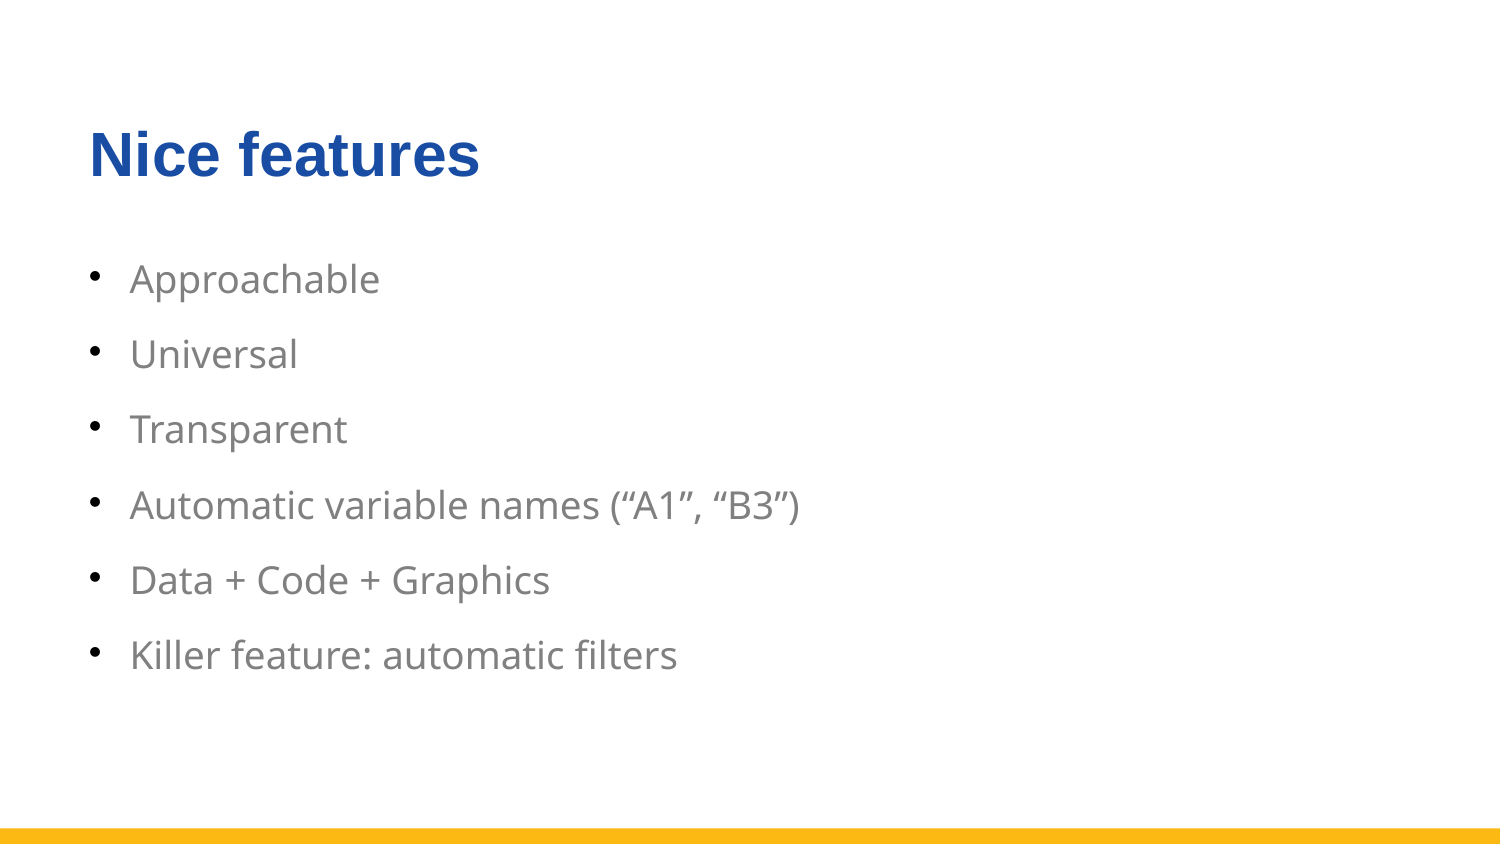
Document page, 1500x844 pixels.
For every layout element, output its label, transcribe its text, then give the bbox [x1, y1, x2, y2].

text_box Approachable Universal Transparent Automatic variable names (“A1”, “B3”) Data + Code + Graphics Killer feature: automatic filters [75, 197, 1425, 687]
text_box Nice features [75, 0, 1425, 197]
